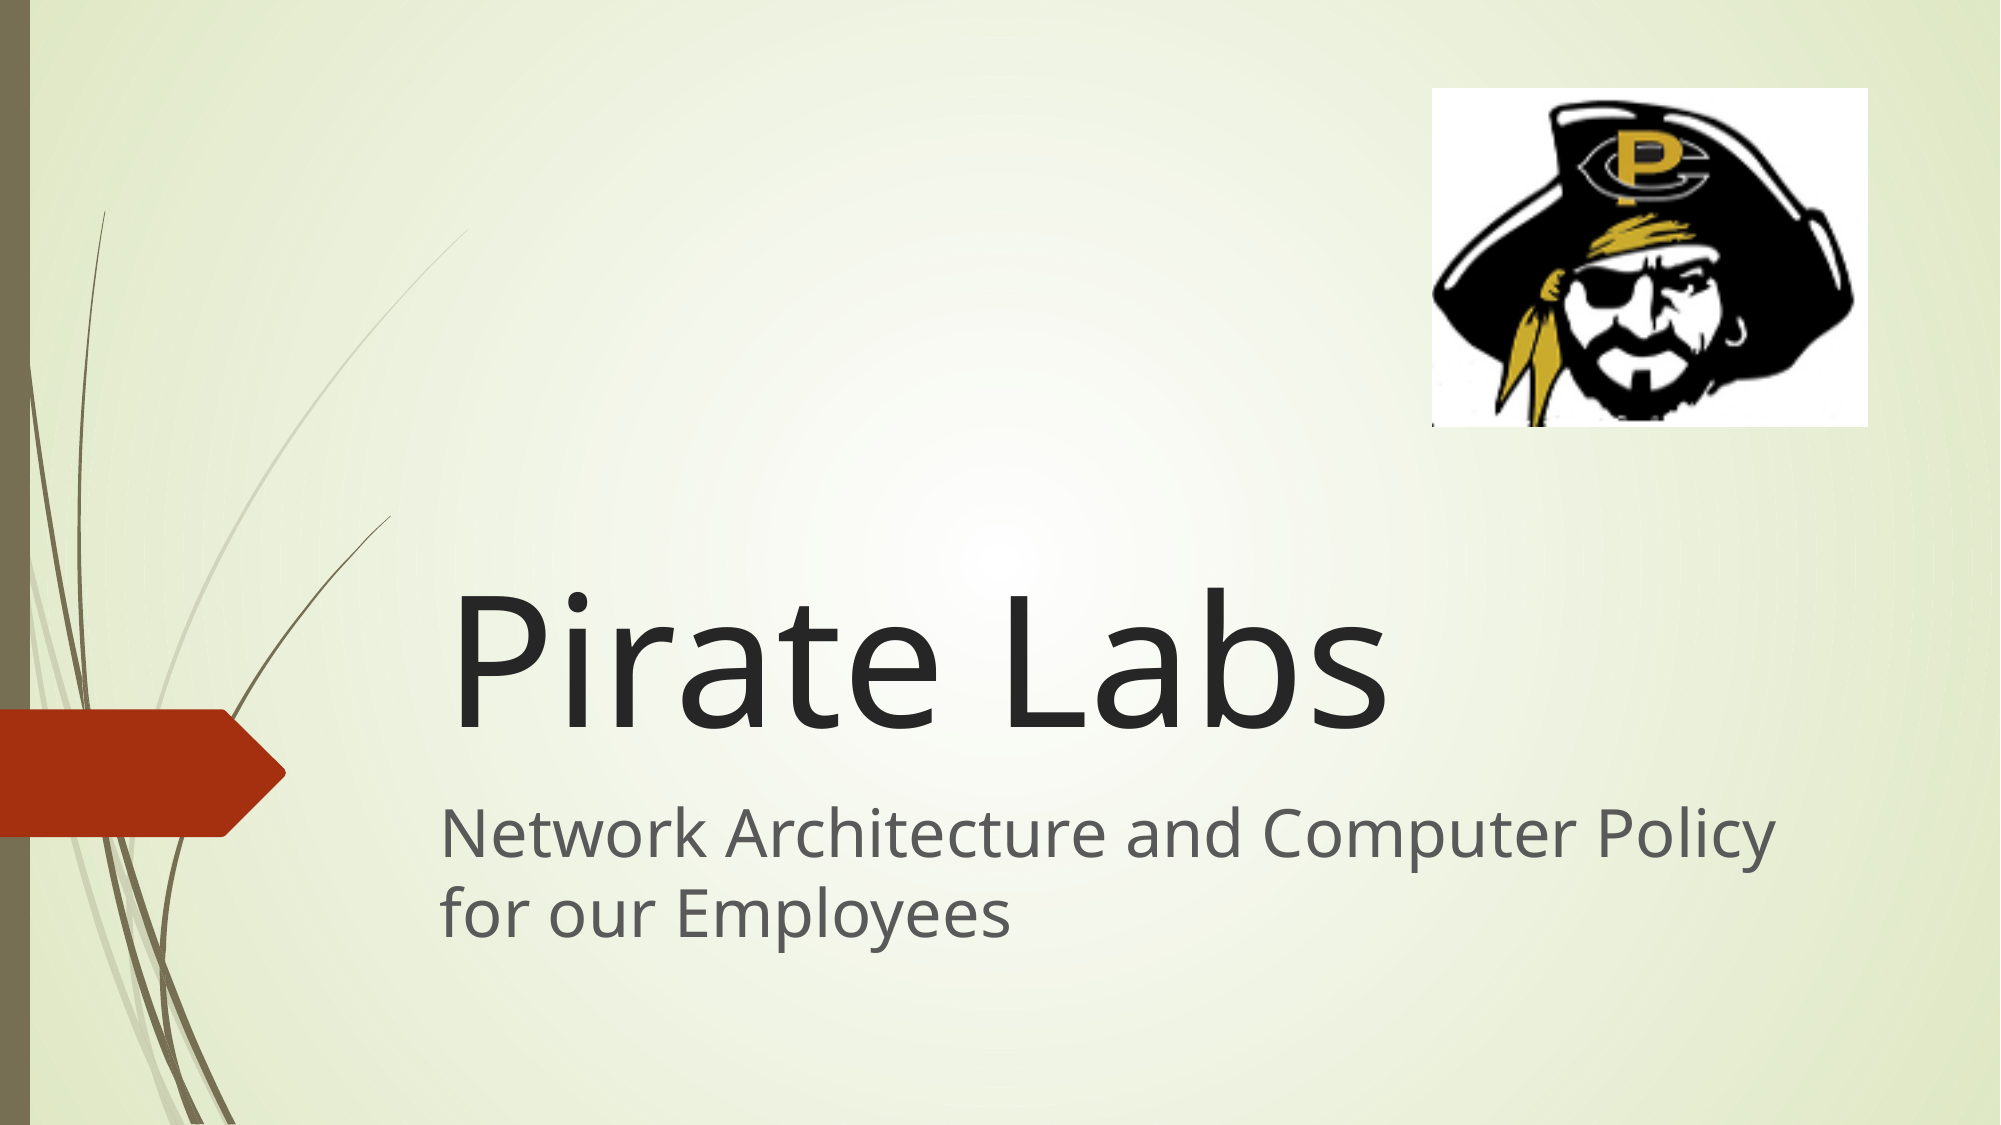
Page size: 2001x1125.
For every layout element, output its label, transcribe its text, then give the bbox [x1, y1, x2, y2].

subtitle Network Architecture and Computer Policy for our Employees [424, 783, 1888, 969]
picture [1432, 88, 1868, 427]
title Pirate Labs [429, 400, 1892, 772]
